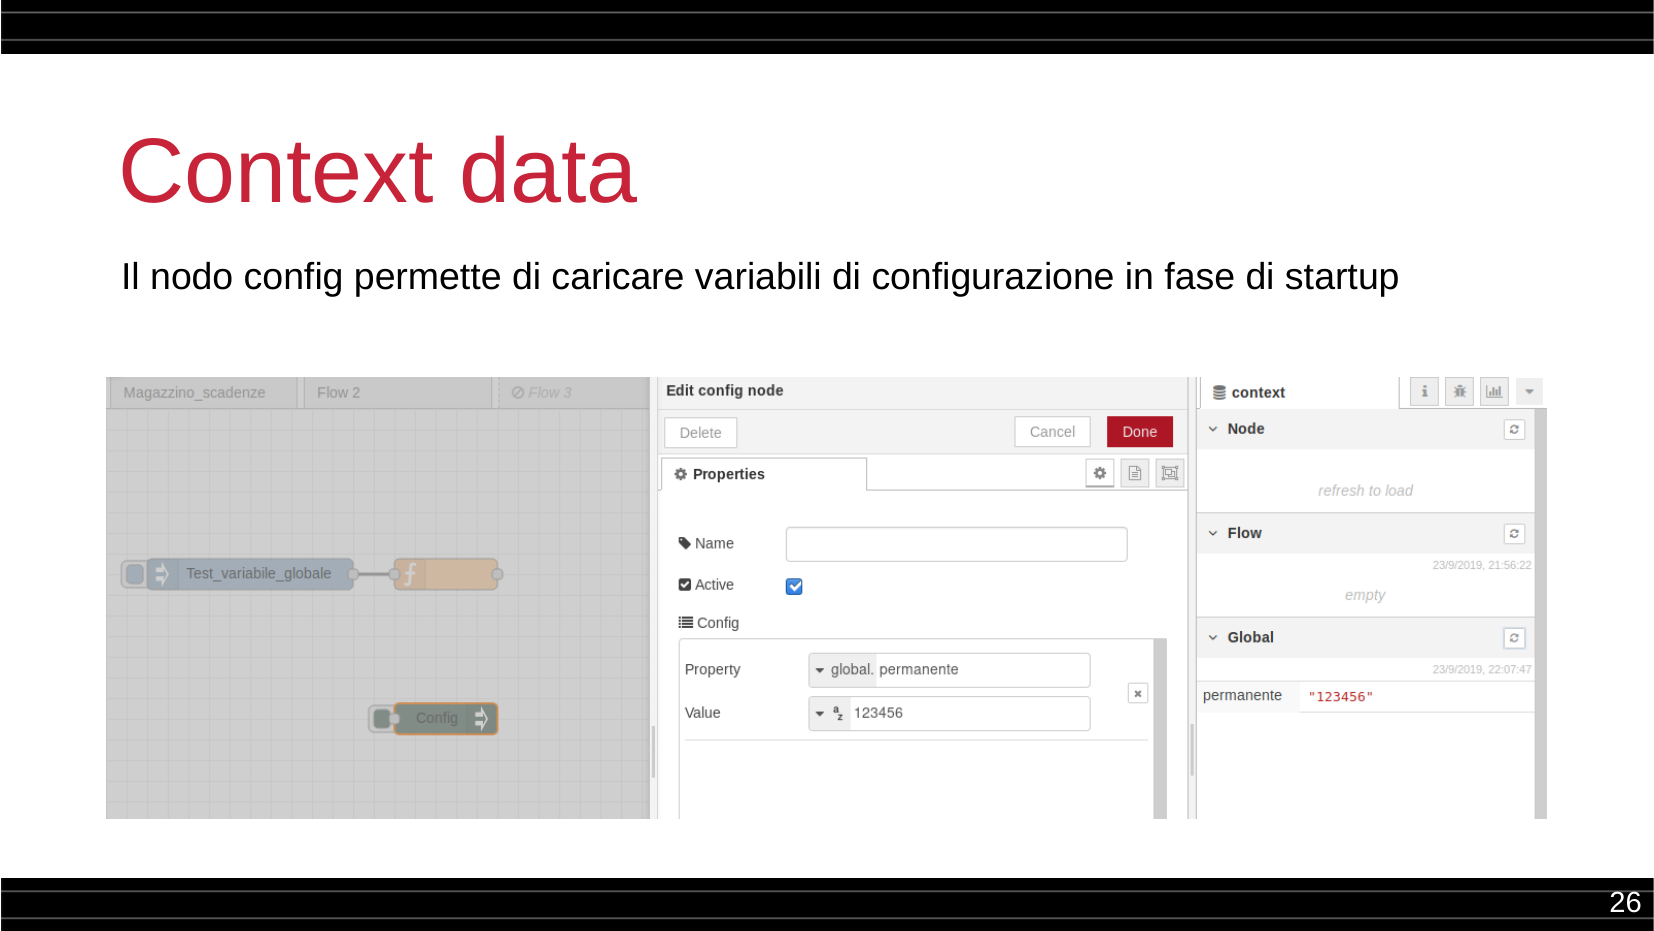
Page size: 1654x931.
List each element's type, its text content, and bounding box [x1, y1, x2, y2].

text_box Il nodo config permette di caricare variabili di configurazione in fase di startup [106, 248, 1548, 347]
picture [106, 377, 1547, 819]
picture [1, 878, 1654, 931]
picture [1, 0, 1654, 54]
title Context data [118, 92, 1040, 248]
